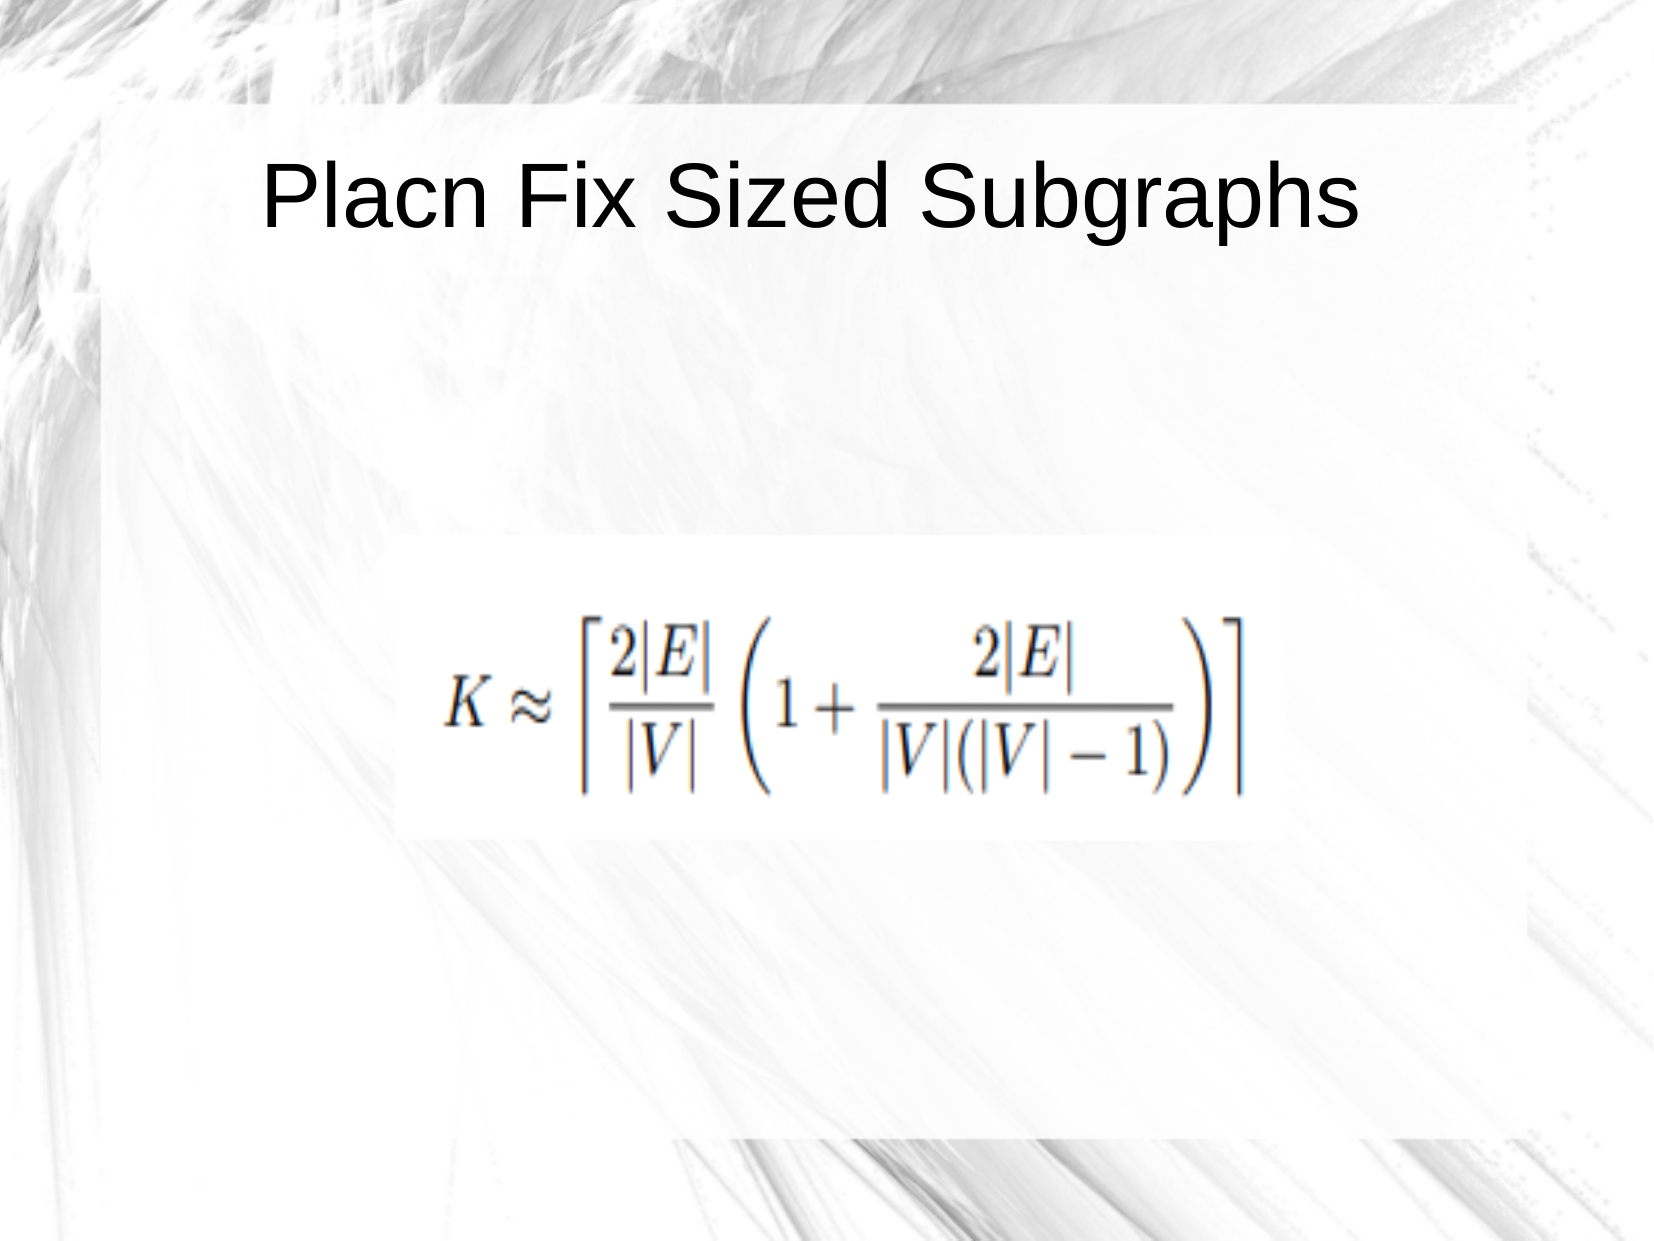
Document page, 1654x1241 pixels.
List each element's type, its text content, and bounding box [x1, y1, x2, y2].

picture [0, 0, 1654, 1241]
title Placn Fix Sized Subgraphs [118, 112, 1506, 281]
